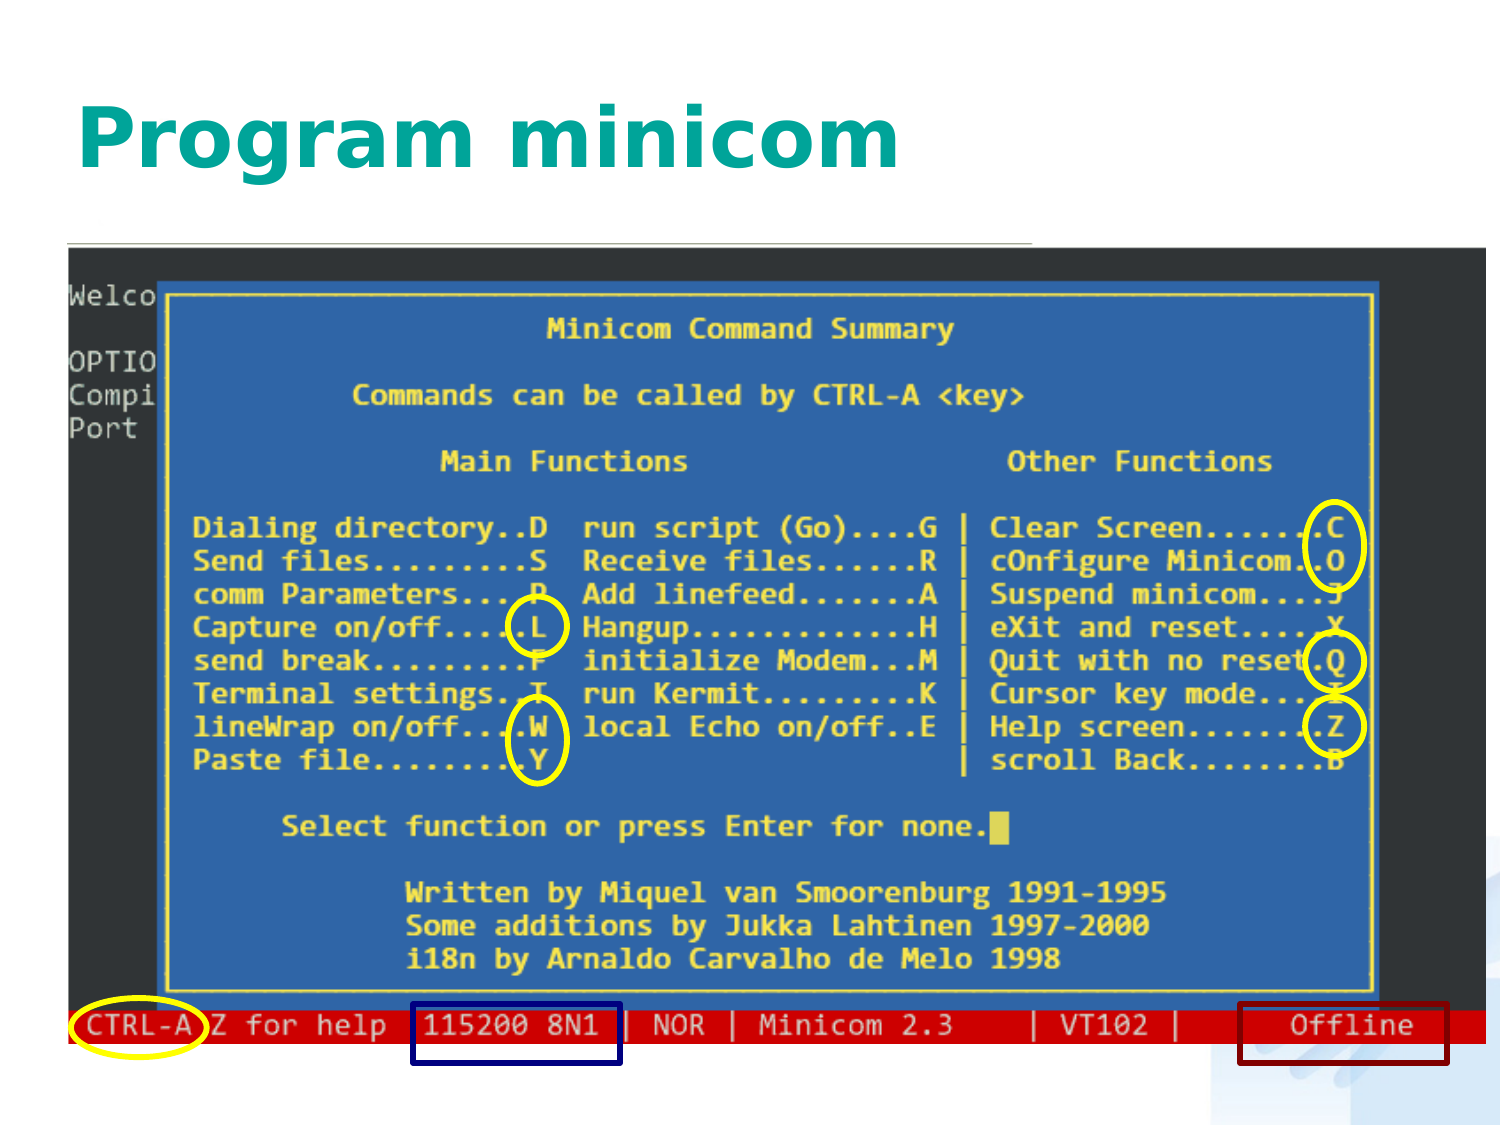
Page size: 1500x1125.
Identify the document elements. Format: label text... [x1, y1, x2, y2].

picture [0, 0, 1500, 1125]
title Program minicom [75, 28, 1447, 250]
